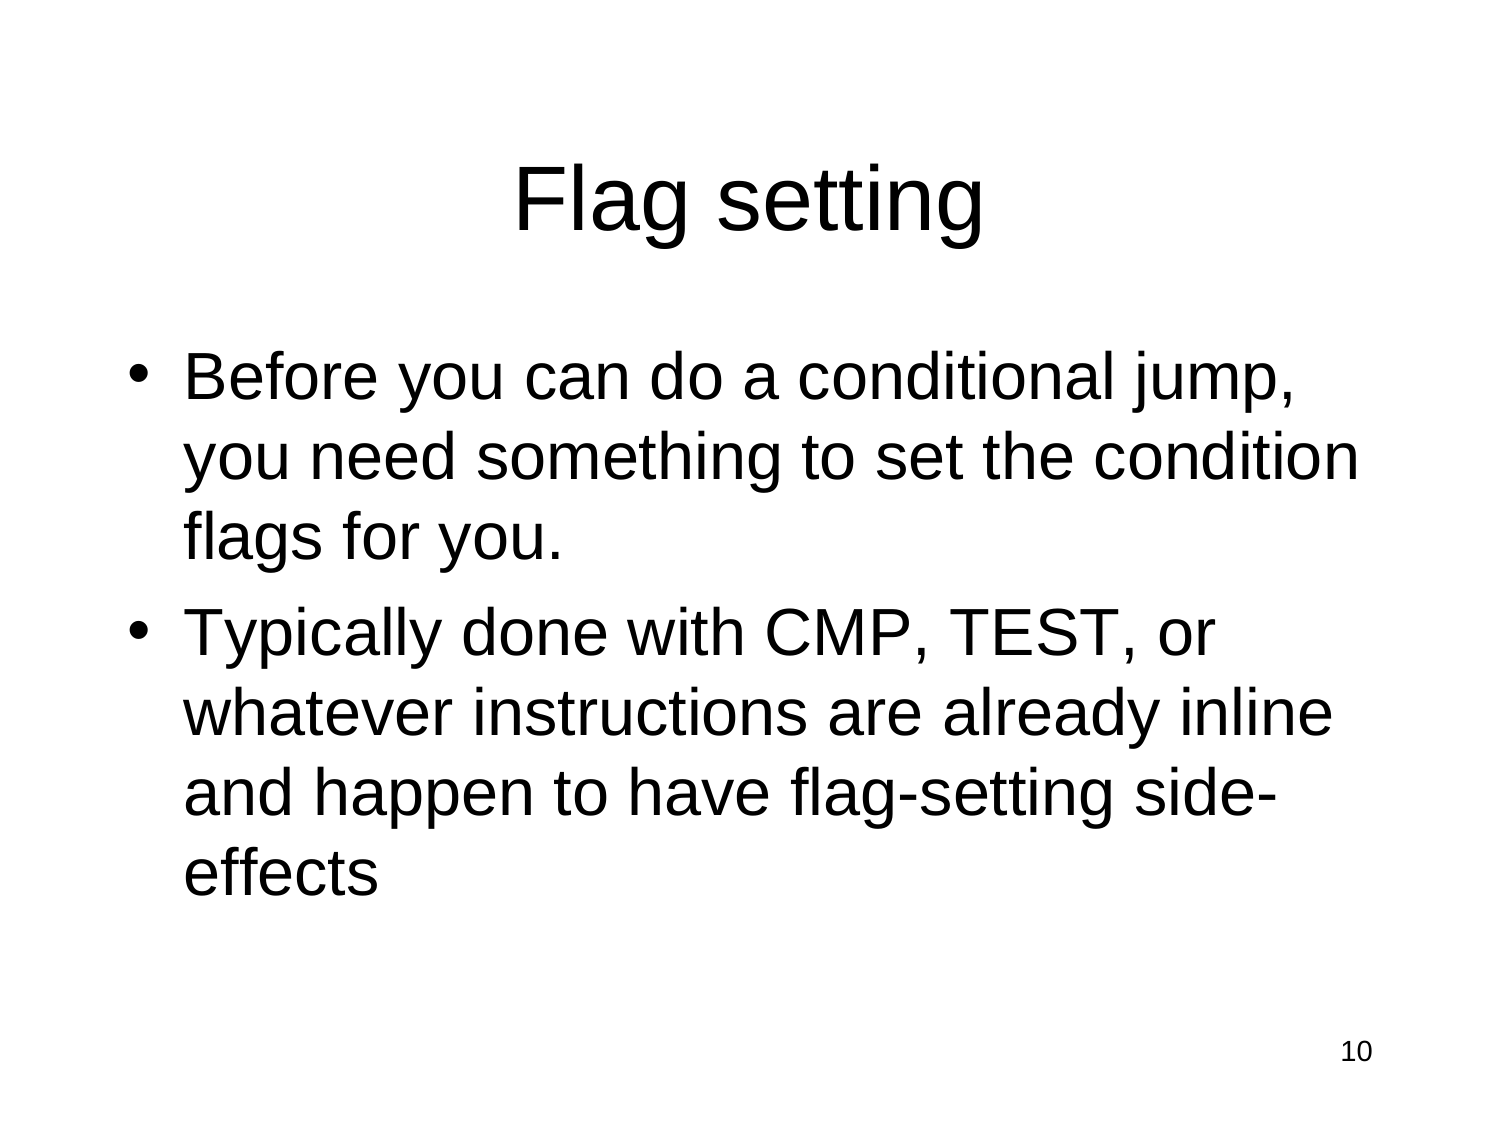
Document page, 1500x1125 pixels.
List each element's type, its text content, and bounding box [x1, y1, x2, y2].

text_box <number> [1074, 1025, 1388, 1101]
list Before you can do a conditional jump, you need something to set the condition flags for you. Typically done with CMP, TEST, or whatever instructions are already inline and happen to have flag-setting side-effects [112, 324, 1388, 1001]
title Flag setting [112, 99, 1388, 288]
